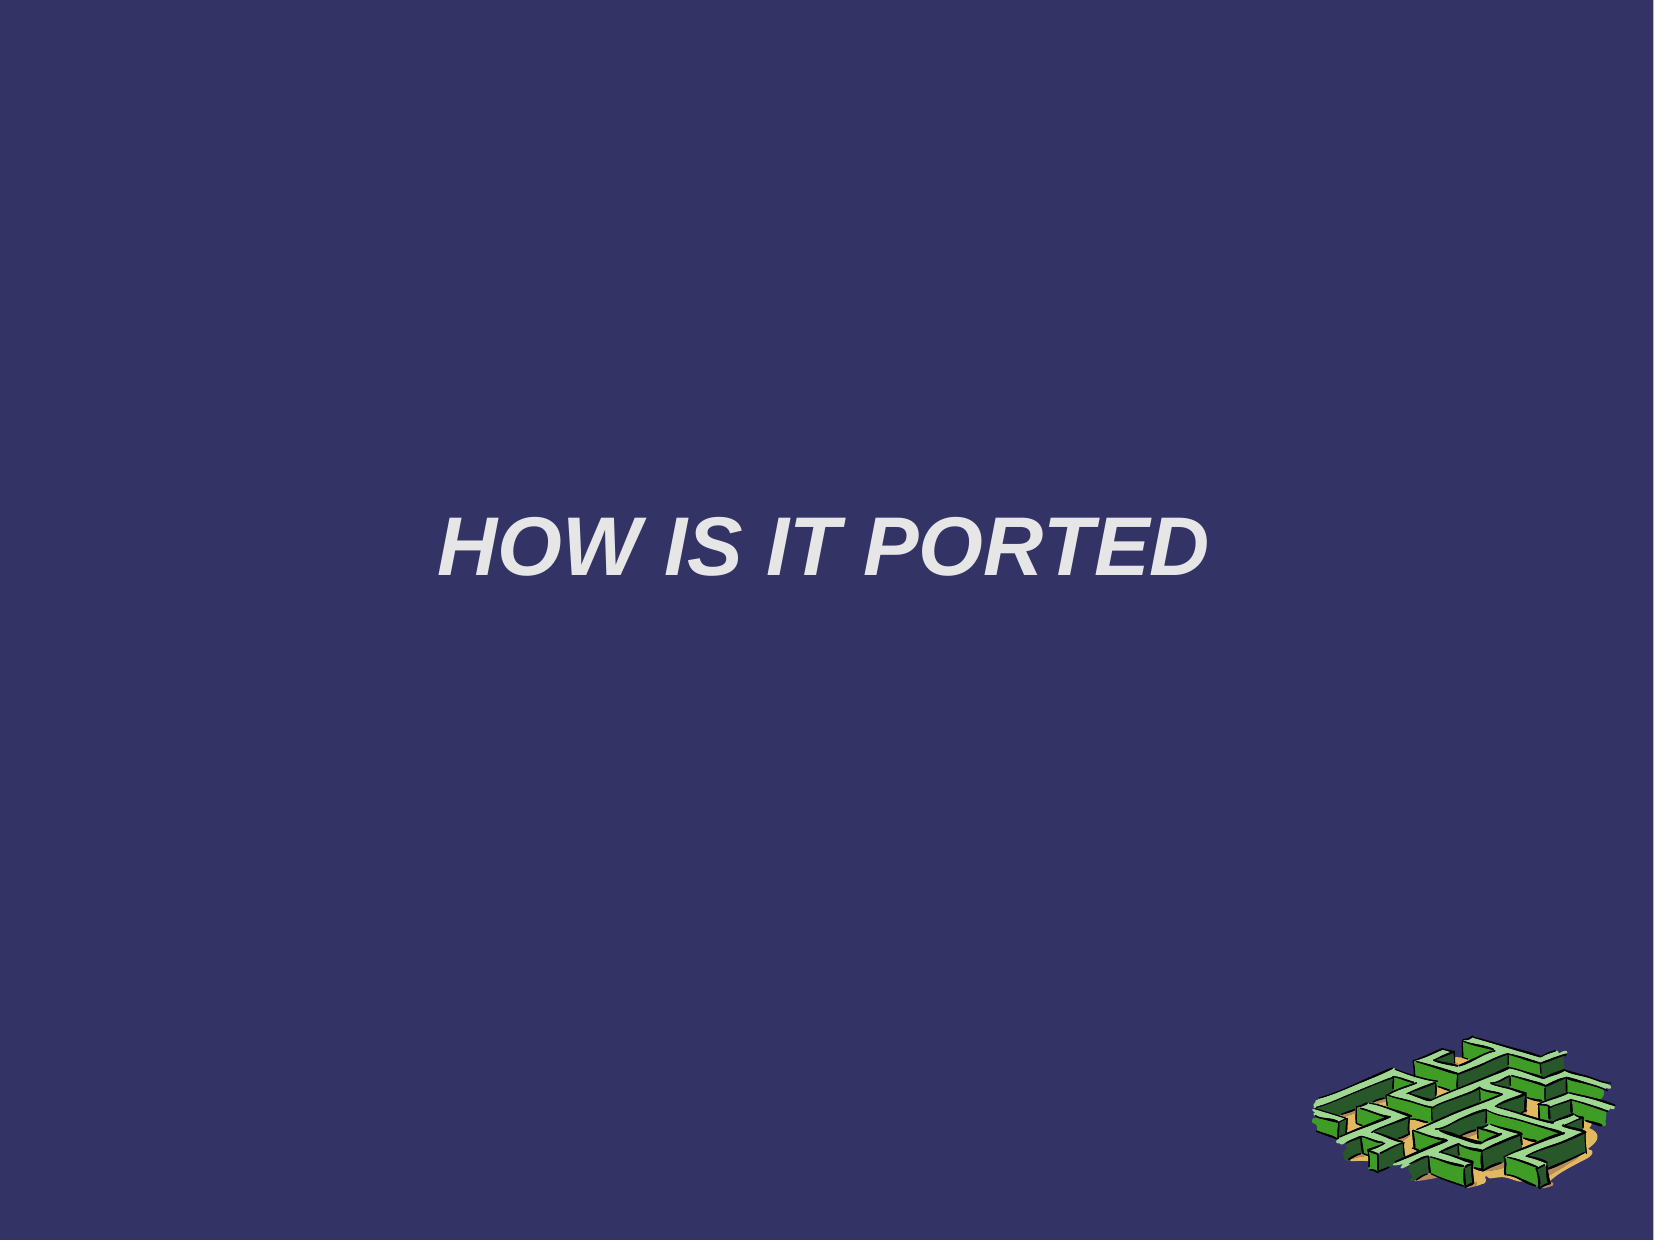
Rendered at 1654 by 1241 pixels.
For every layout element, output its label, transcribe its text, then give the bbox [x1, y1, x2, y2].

title HOW IS IT PORTED [118, 442, 1531, 651]
